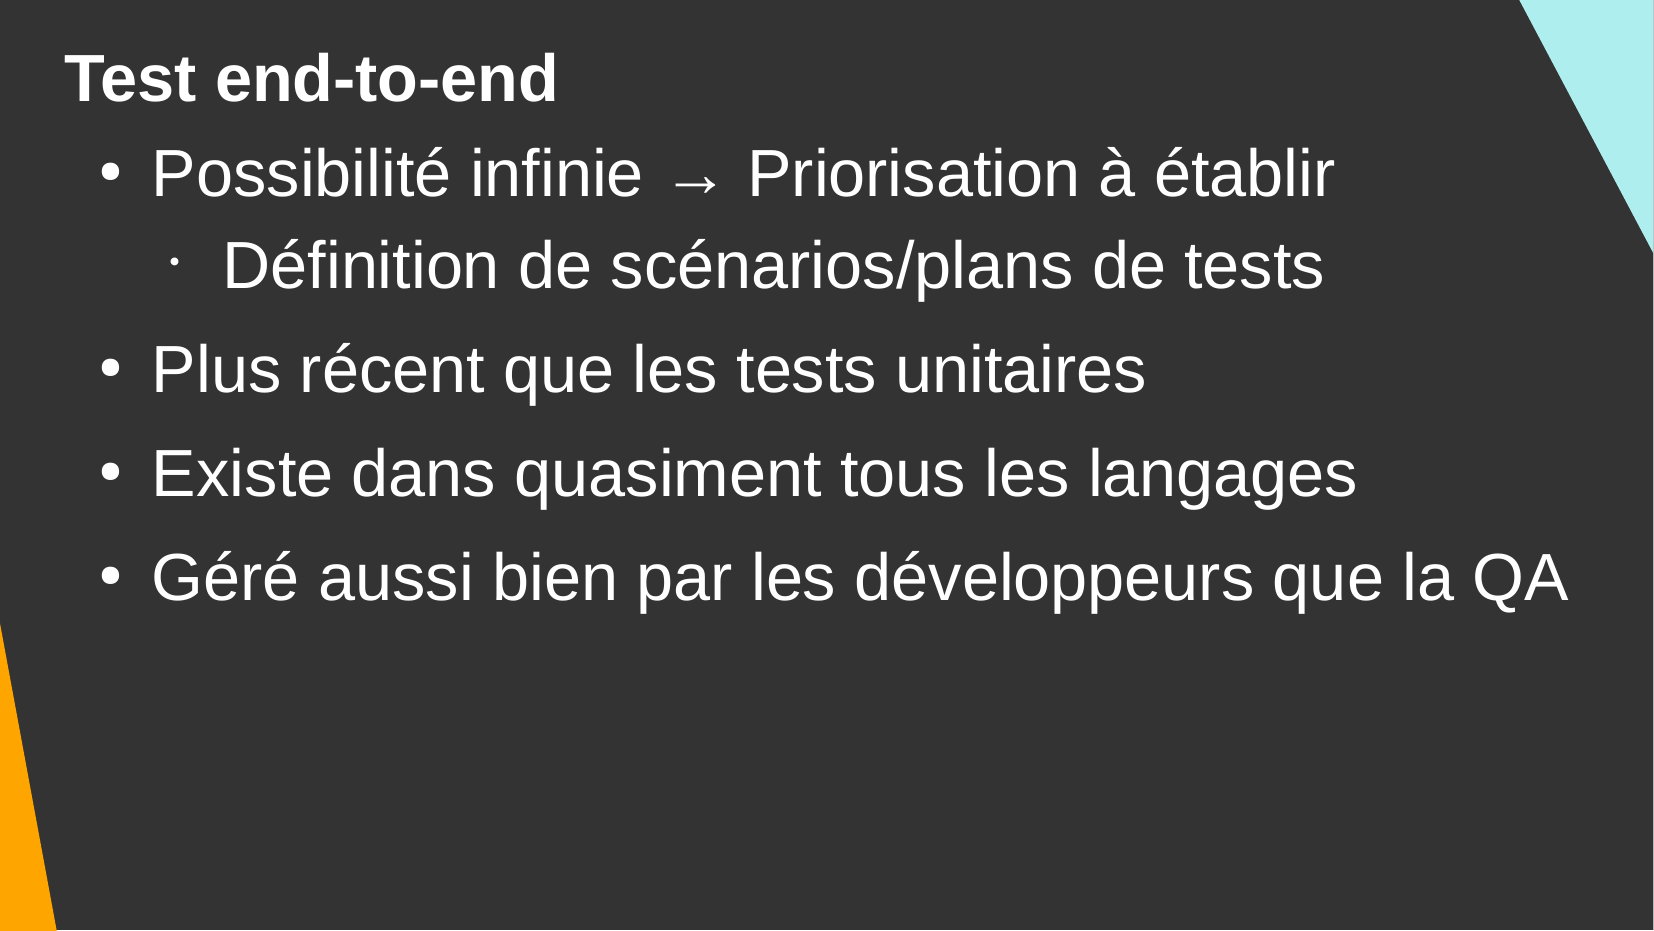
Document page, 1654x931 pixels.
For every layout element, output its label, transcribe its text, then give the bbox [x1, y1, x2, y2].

title Test end-to-end [64, 40, 1075, 116]
text_box [0, 623, 57, 931]
list Possibilité infinie → Priorisation à établir Définition de scénarios/plans de tests Plus récent que les tests unitaires Existe dans quasiment tous les langages Géré aussi bien par les développeurs que la QA [80, 135, 1620, 680]
text_box [1519, 0, 1654, 255]
